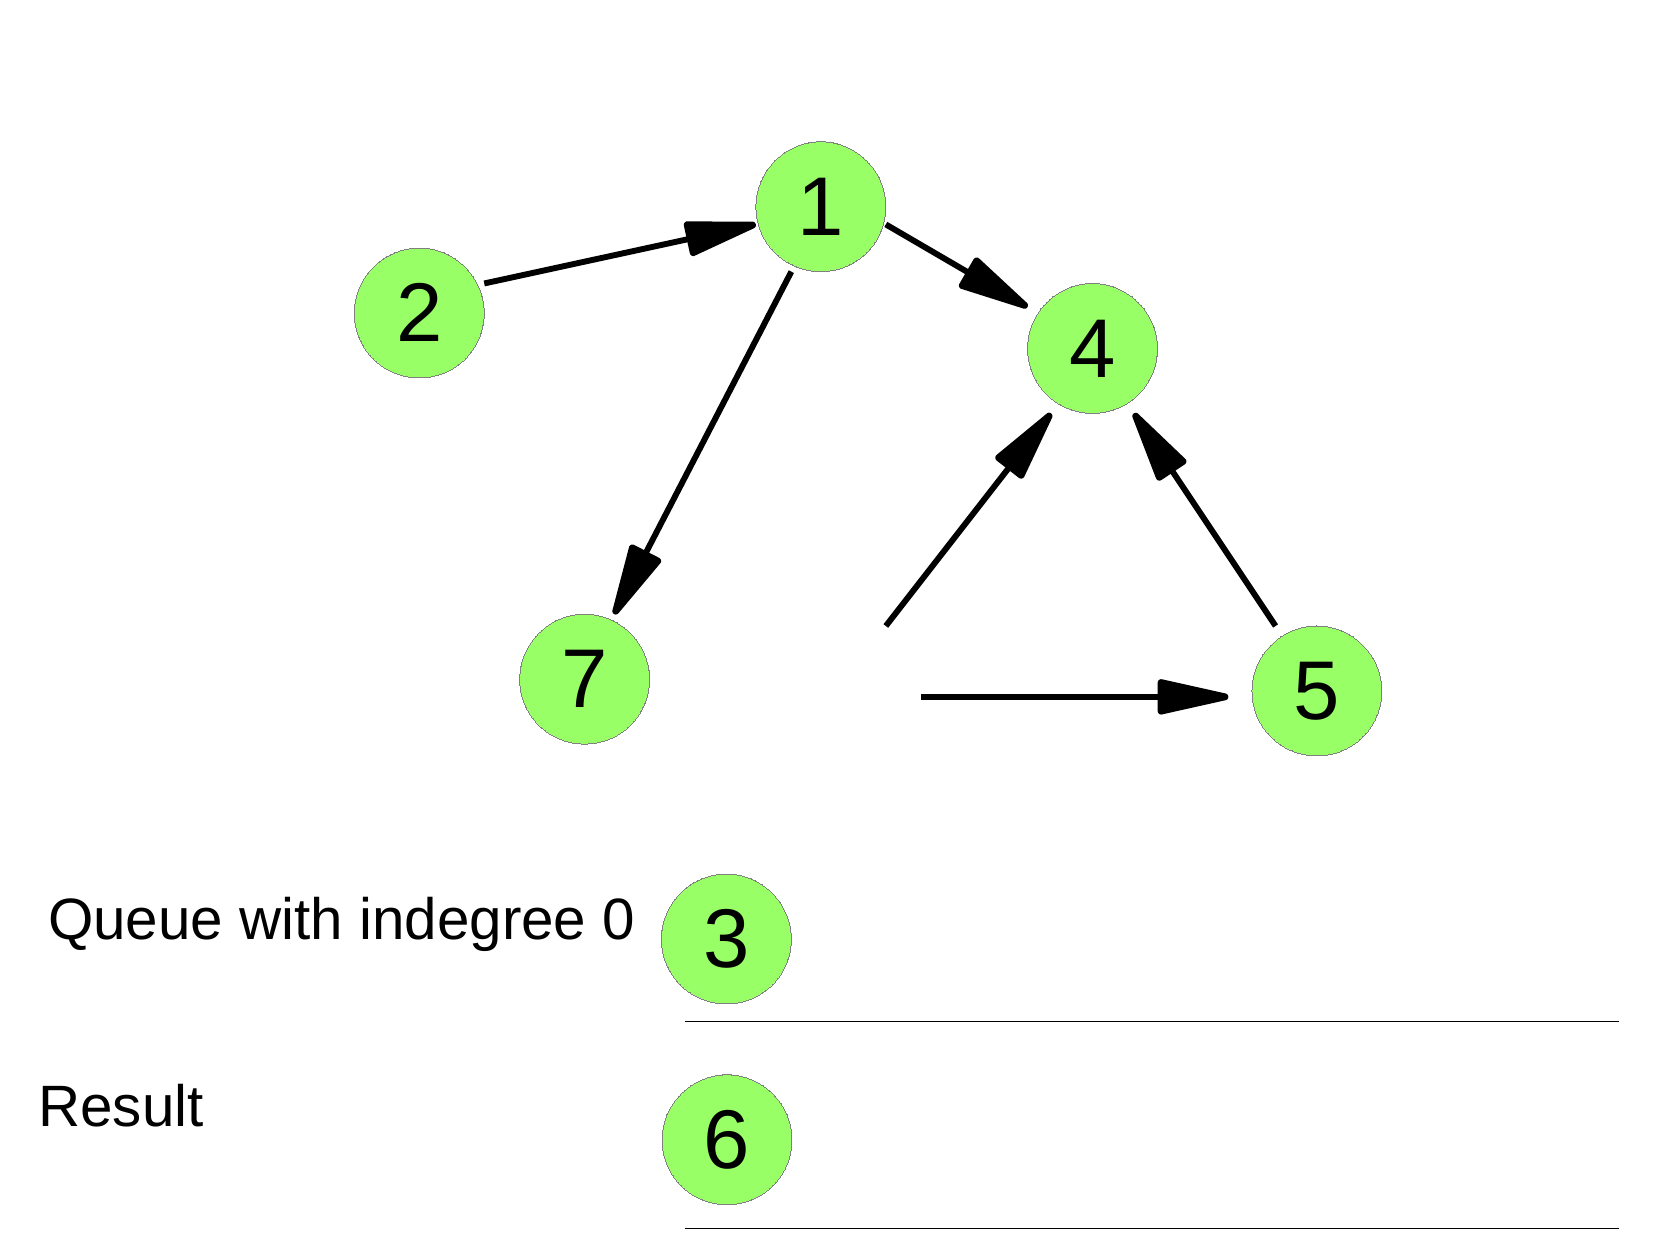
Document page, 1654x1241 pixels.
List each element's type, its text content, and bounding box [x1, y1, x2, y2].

text_box 1 [755, 141, 886, 272]
text_box Queue with indegree 0 [33, 879, 650, 960]
text_box 3 [661, 874, 792, 1004]
text_box 6 [662, 1074, 792, 1205]
text_box Result [23, 1065, 219, 1146]
text_box 7 [519, 614, 650, 745]
text_box 5 [1251, 625, 1382, 756]
text_box 4 [1027, 283, 1158, 414]
text_box 2 [354, 248, 485, 378]
